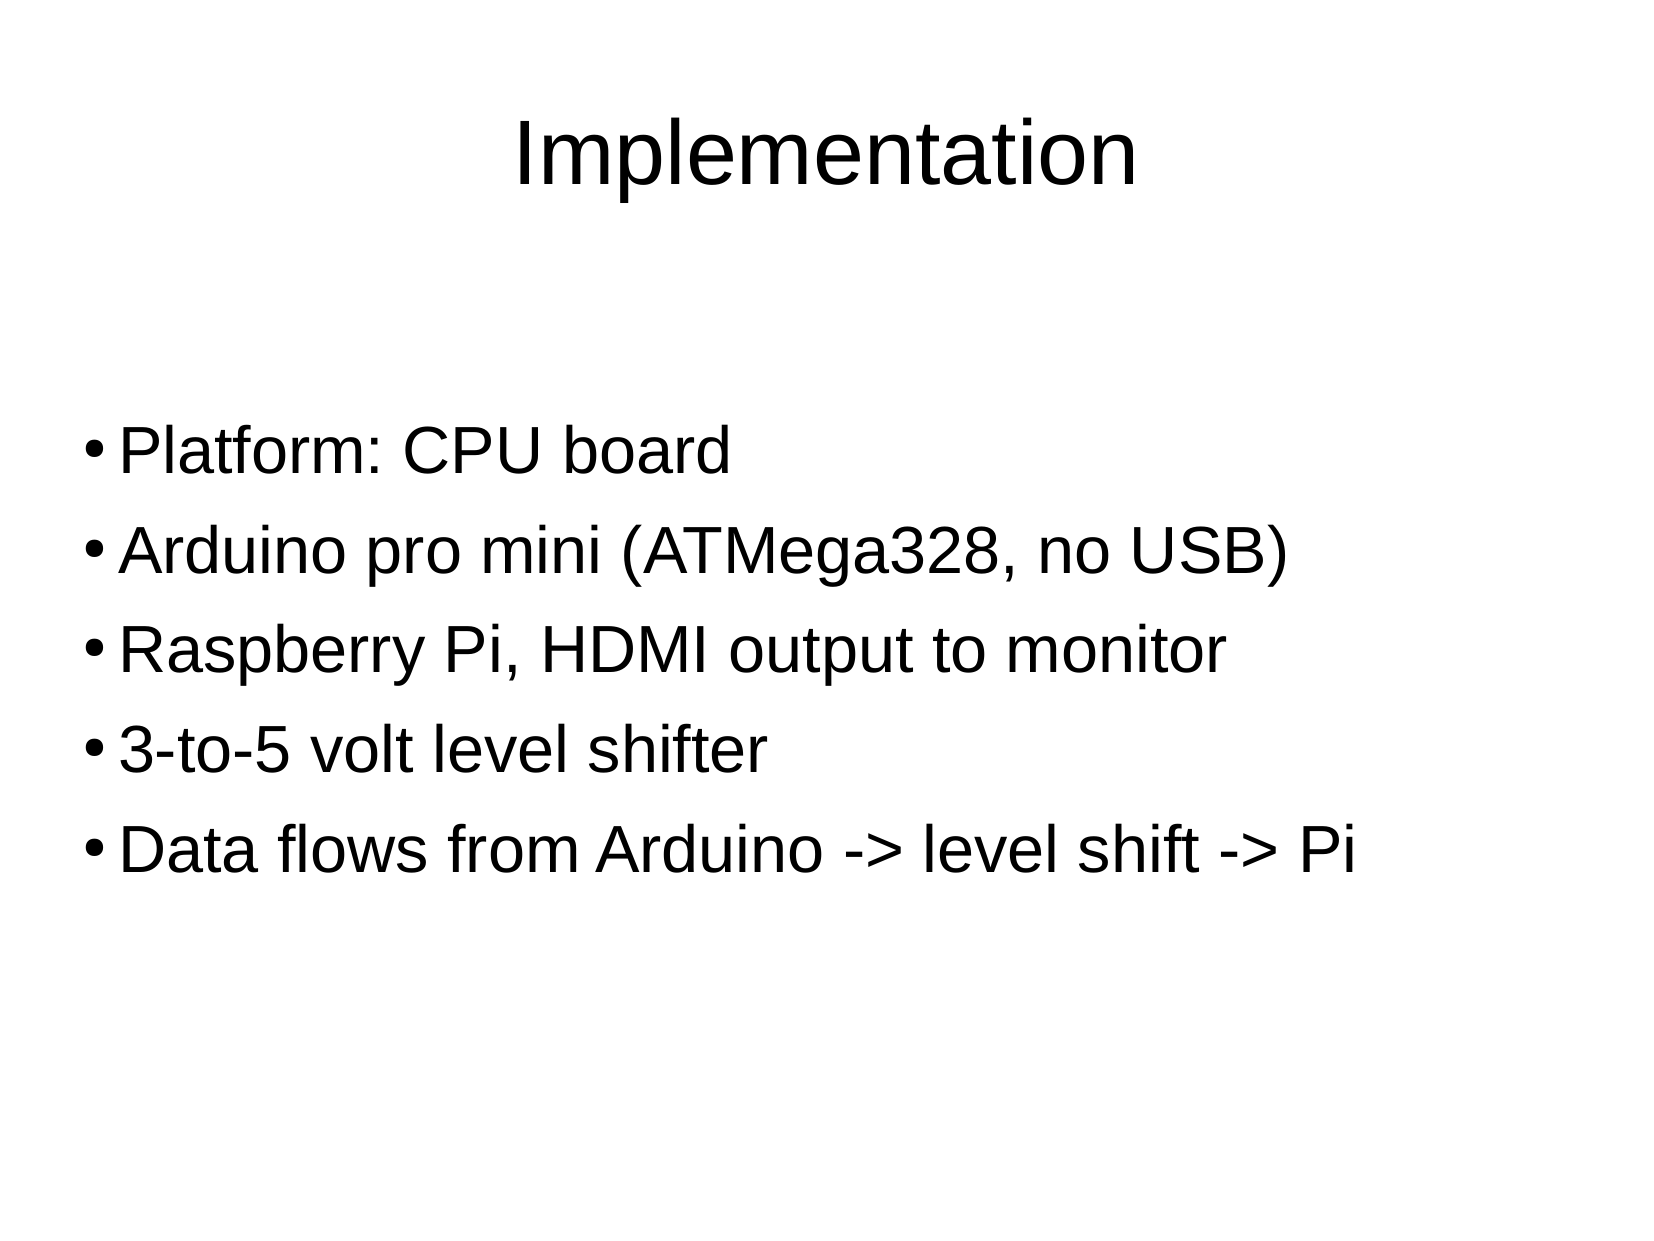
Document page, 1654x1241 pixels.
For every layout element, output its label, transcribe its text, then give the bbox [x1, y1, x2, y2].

title Implementation [82, 49, 1571, 257]
subtitle Platform: CPU board Arduino pro mini (ATMega328, no USB) Raspberry Pi, HDMI output to monitor 3-to-5 volt level shifter Data flows from Arduino -> level shift -> Pi [82, 290, 1571, 1010]
